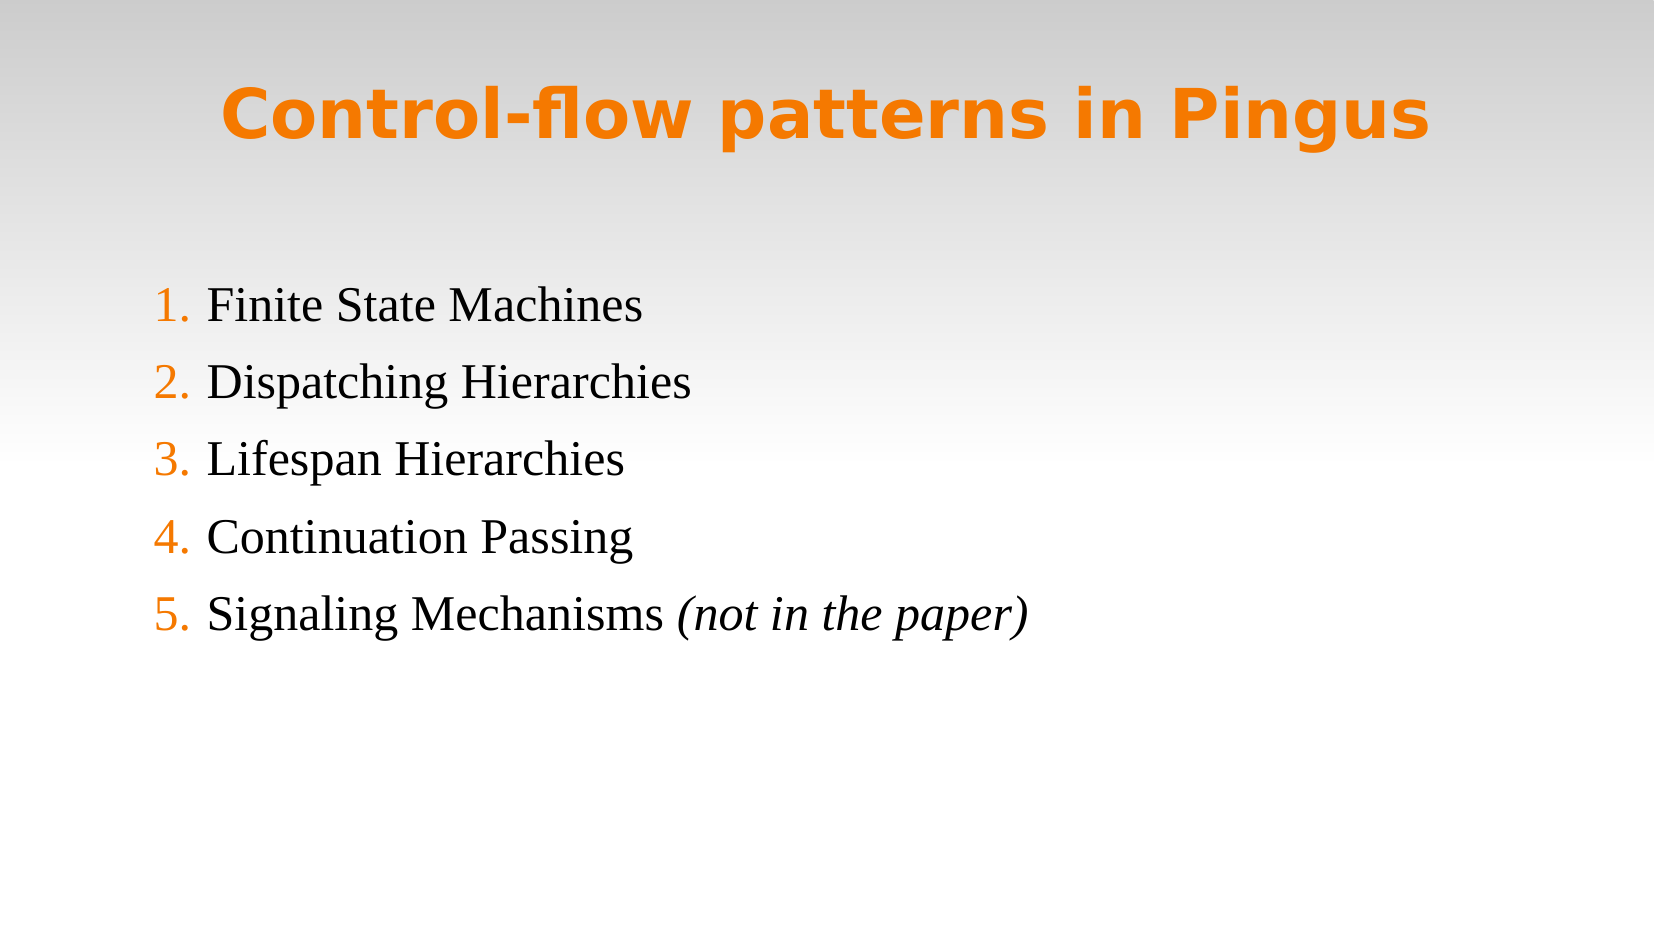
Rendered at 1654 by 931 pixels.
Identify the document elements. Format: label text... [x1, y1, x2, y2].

title Control-flow patterns in Pingus [82, 37, 1571, 193]
list Finite State Machines Dispatching Hierarchies Lifespan Hierarchies Continuation Passing Signaling Mechanisms (not in the paper) [82, 276, 1571, 736]
